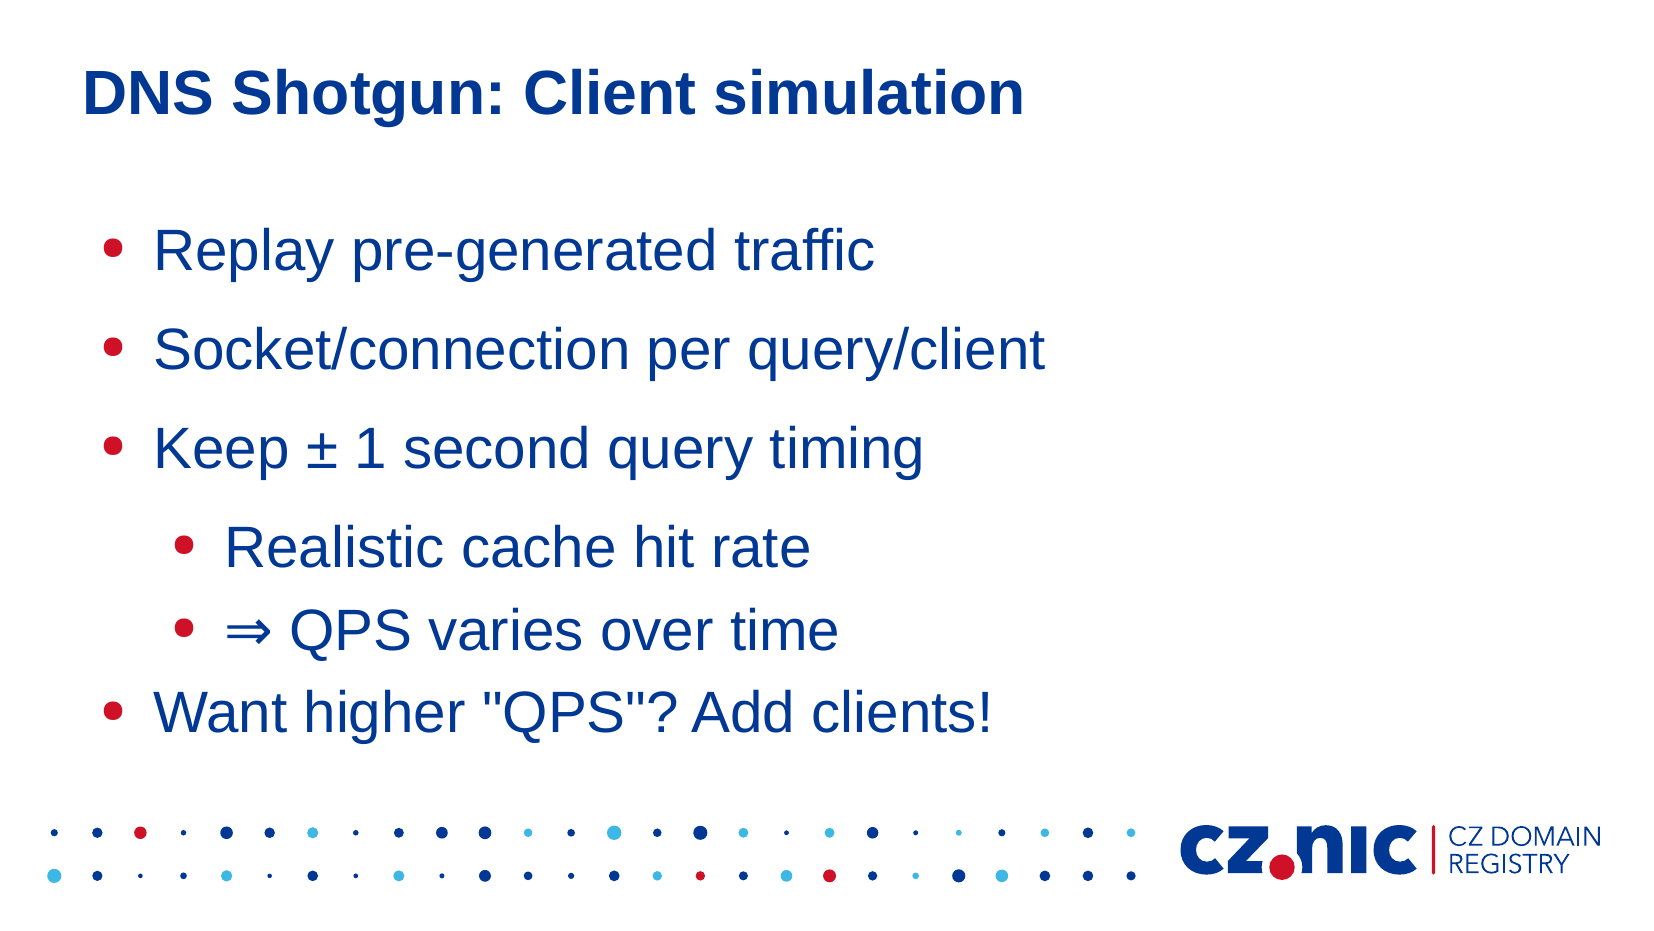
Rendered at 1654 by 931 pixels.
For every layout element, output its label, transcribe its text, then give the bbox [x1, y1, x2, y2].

title DNS Shotgun: Client simulation [82, 53, 1571, 133]
list Replay pre-generated traffic Socket/connection per query/client Keep ± 1 second query timing Realistic cache hit rate ⇒ QPS varies over time Want higher "QPS"? Add clients! [82, 217, 1571, 851]
